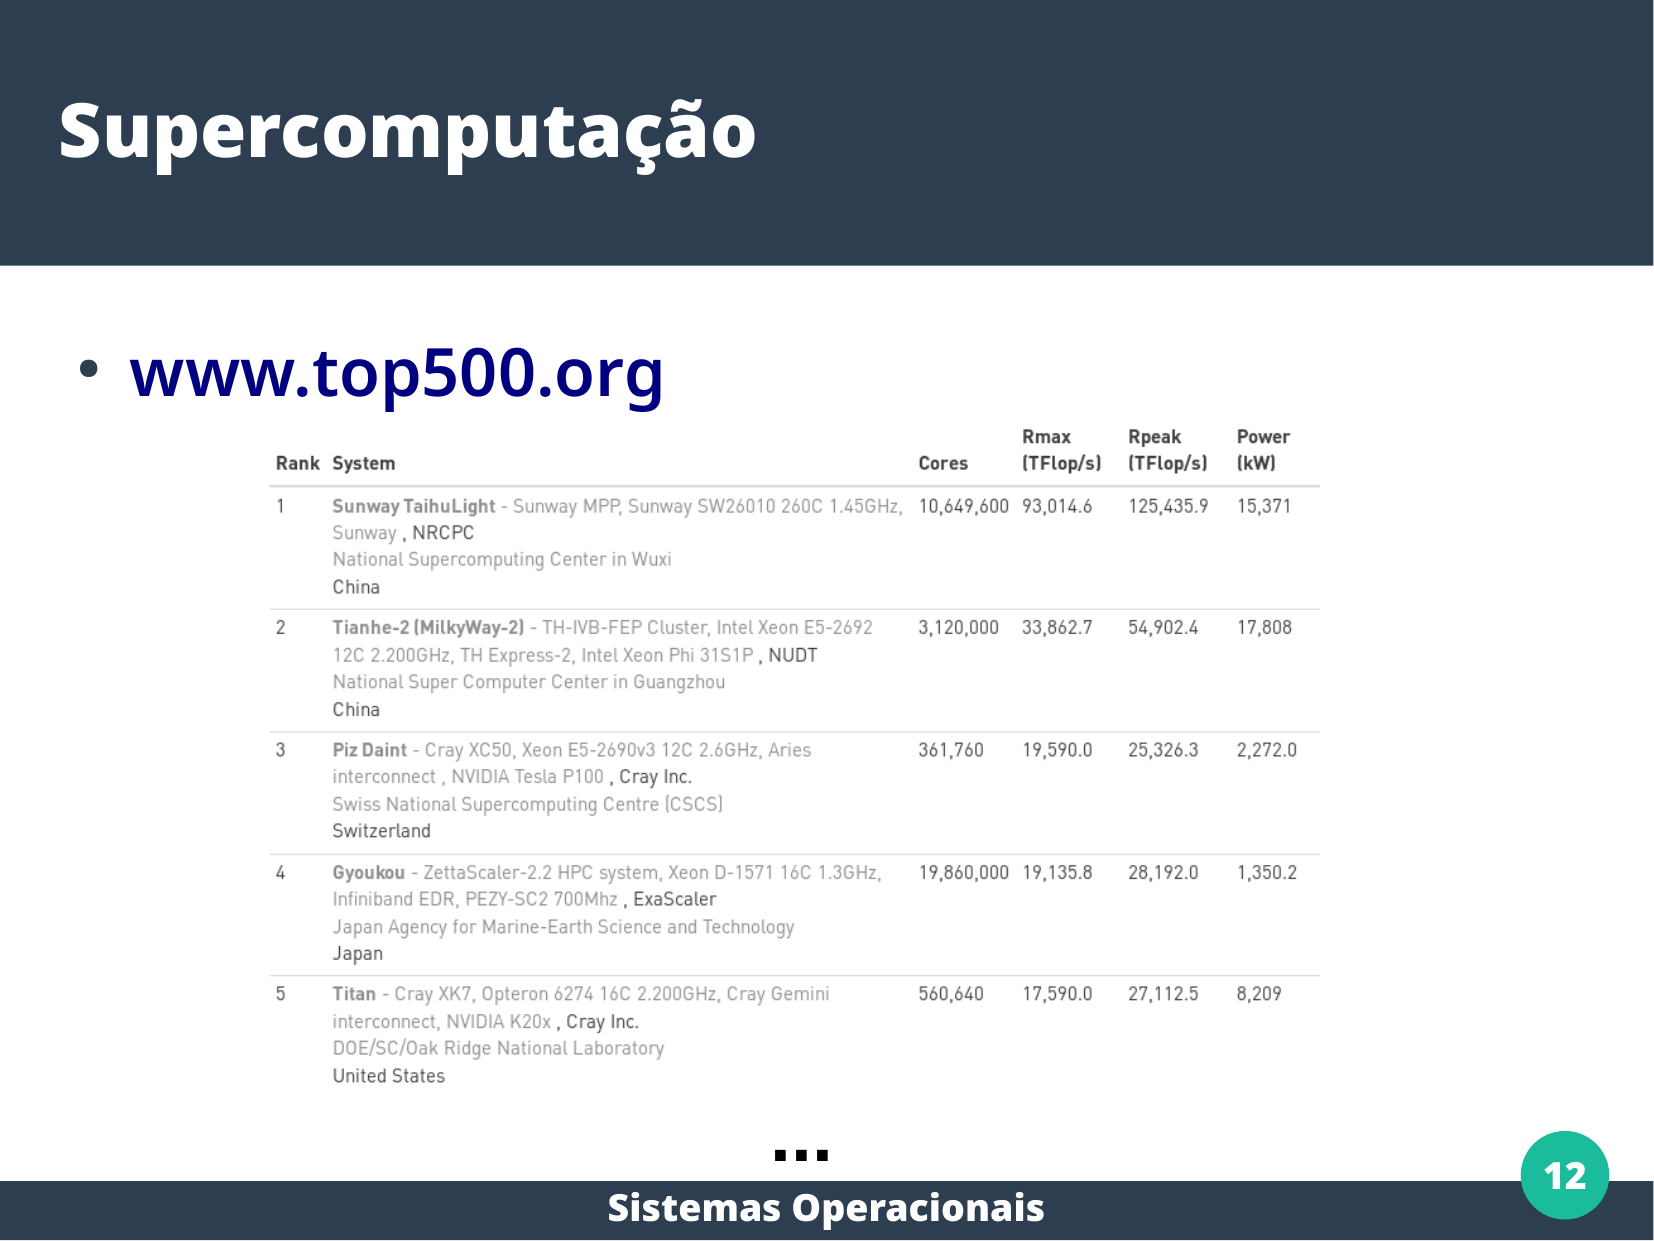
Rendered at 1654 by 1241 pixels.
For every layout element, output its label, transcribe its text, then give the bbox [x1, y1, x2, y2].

list www.top500.org [59, 324, 1595, 1152]
picture [248, 413, 1324, 1090]
text_box ... [755, 1086, 1182, 1186]
title Supercomputação [59, 49, 1595, 207]
